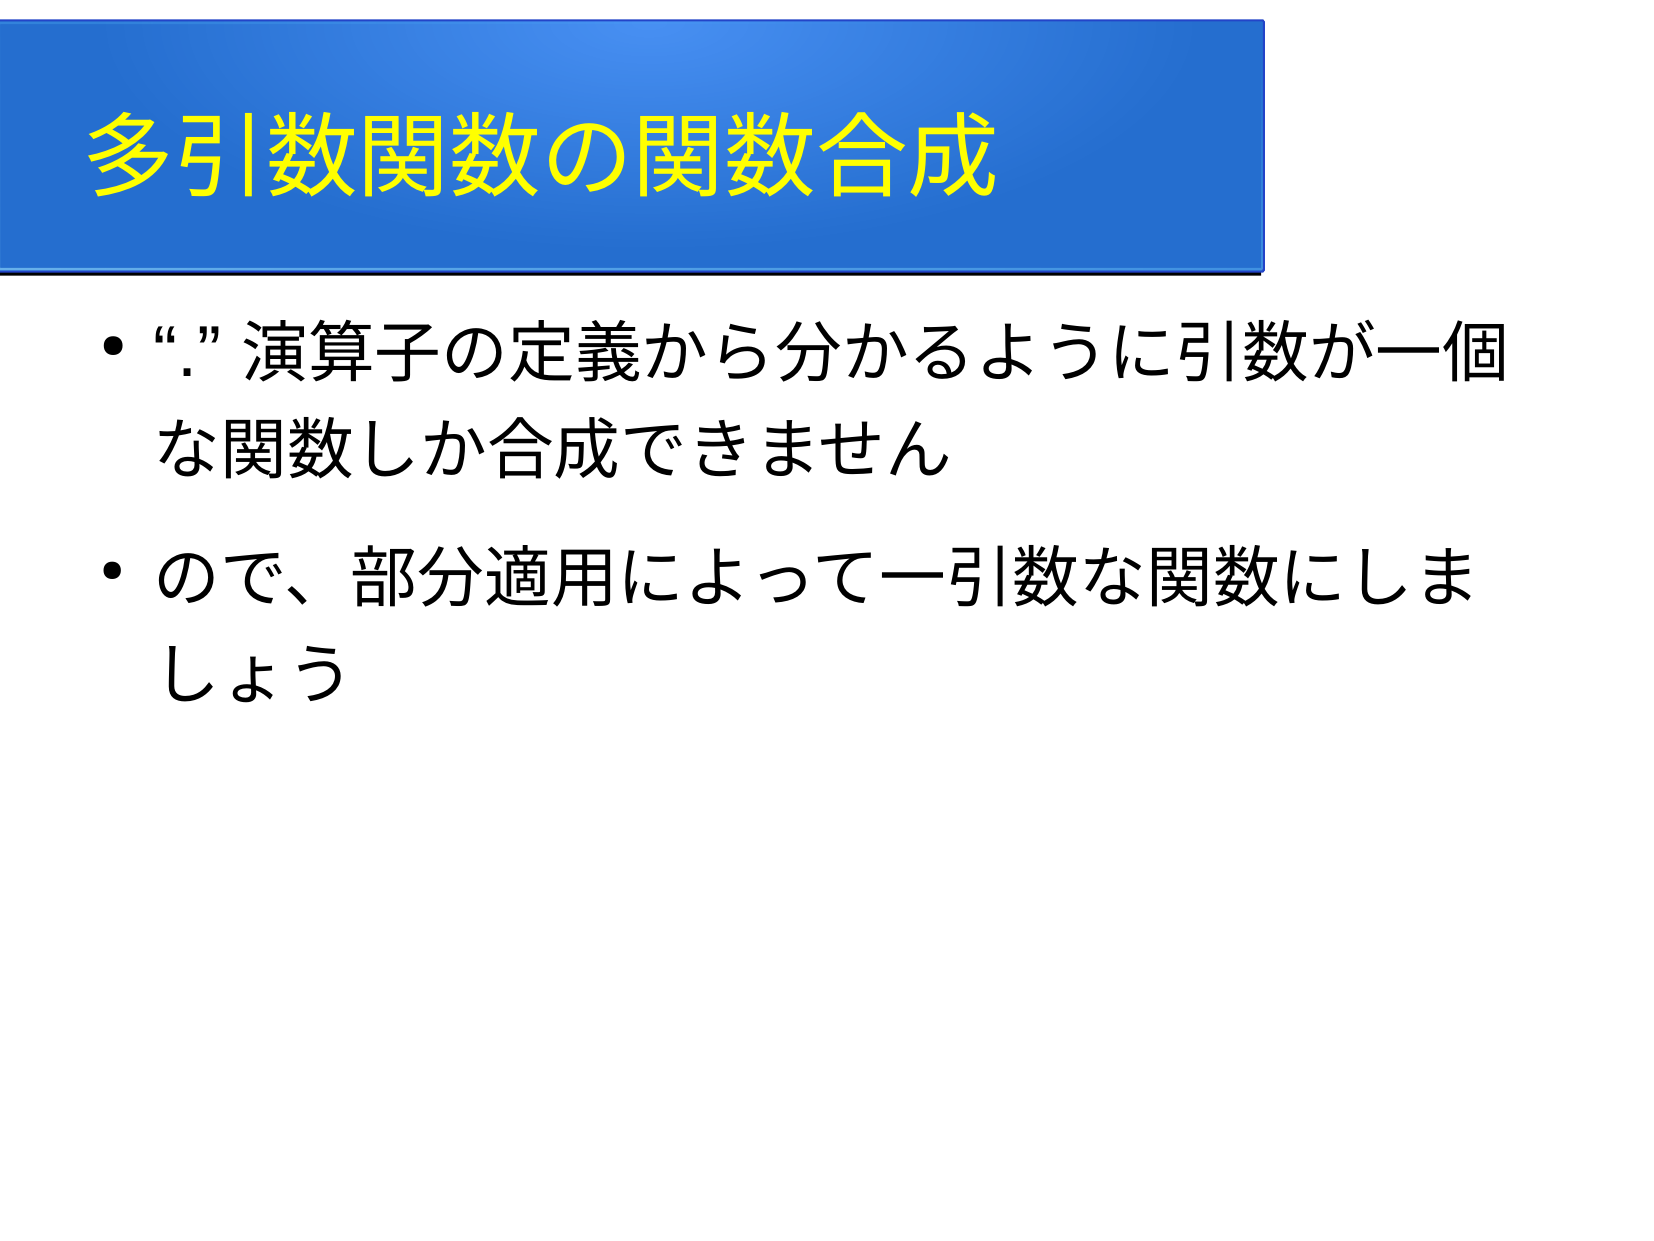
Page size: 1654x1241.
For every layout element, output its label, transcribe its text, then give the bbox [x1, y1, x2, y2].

list “.” 演算子の定義から分かるように引数が一個な関数しか合成できません ので、部分適用によって一引数な関数にしましょう [82, 299, 1571, 1099]
title 多引数関数の関数合成 [82, 47, 1235, 252]
